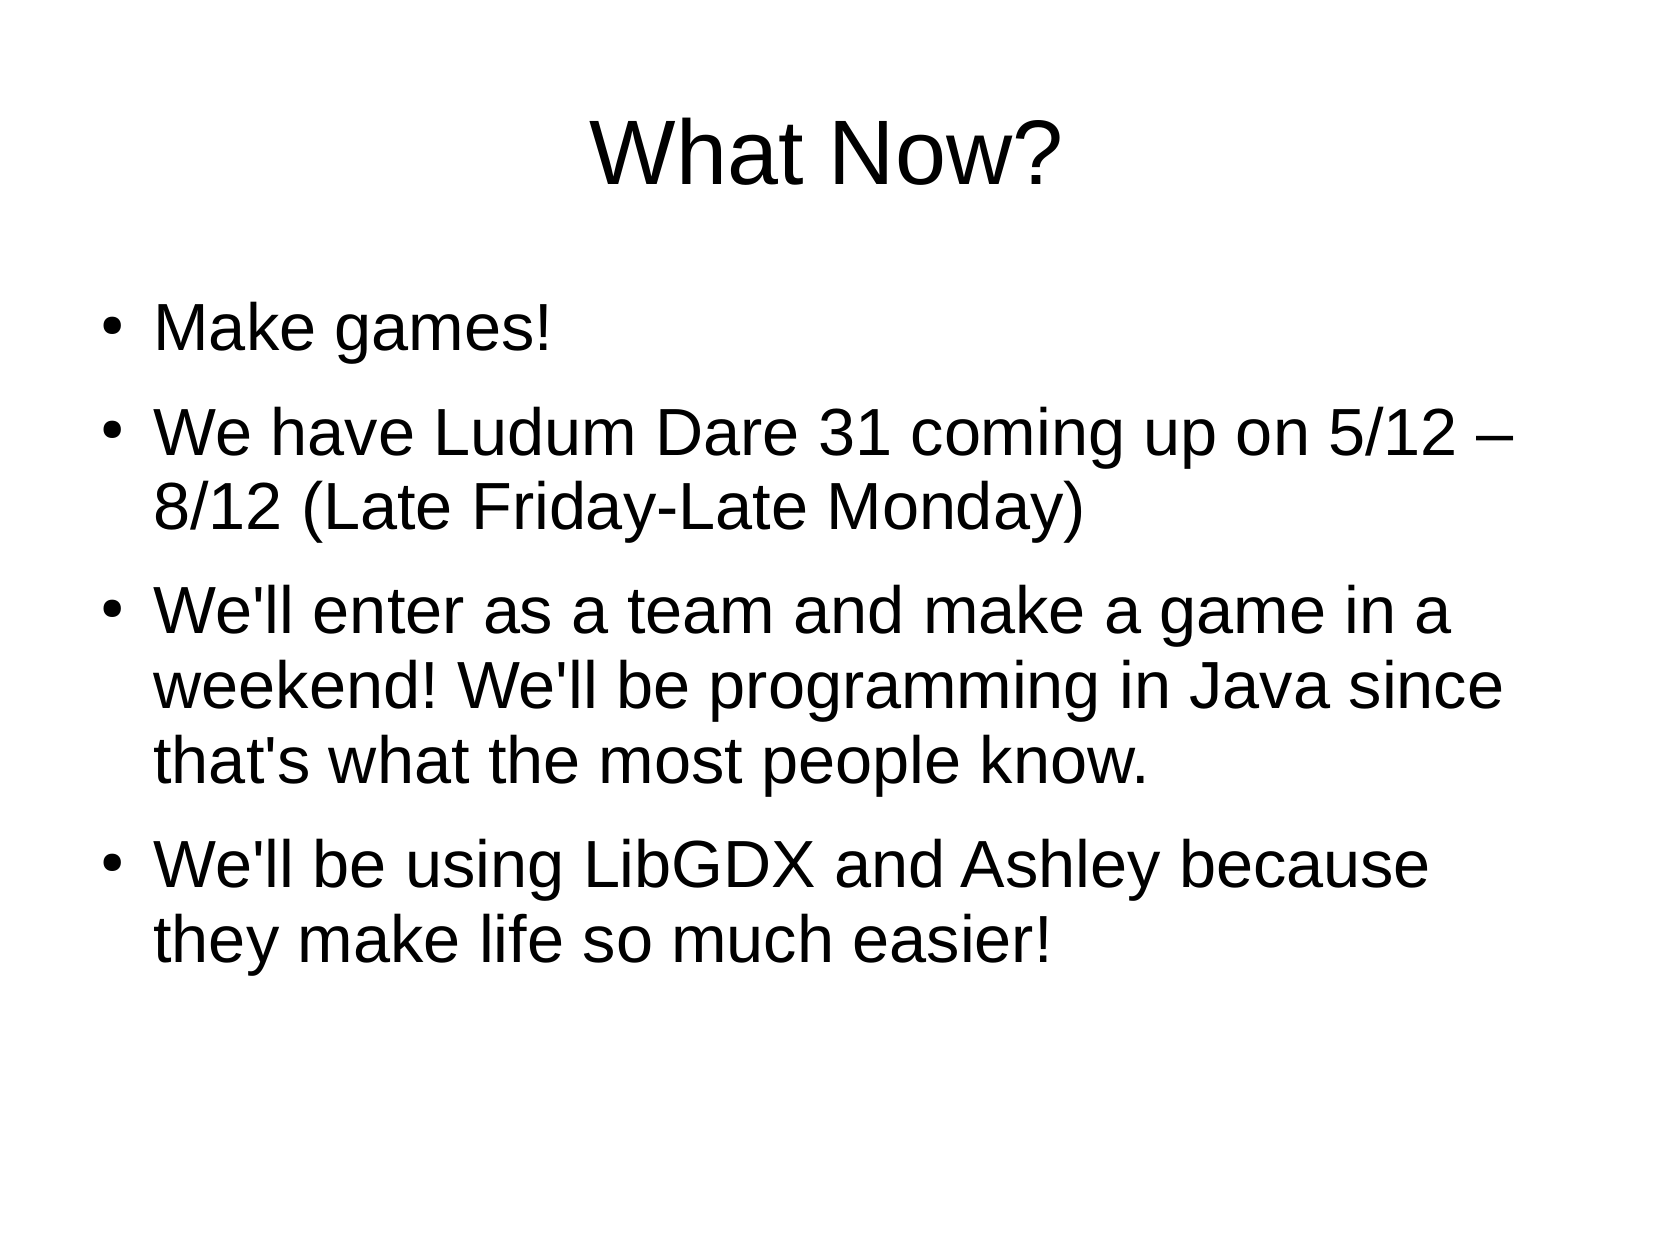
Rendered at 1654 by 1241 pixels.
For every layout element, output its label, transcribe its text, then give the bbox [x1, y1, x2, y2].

title What Now? [82, 49, 1571, 257]
list Make games! We have Ludum Dare 31 coming up on 5/12 – 8/12 (Late Friday-Late Monday) We'll enter as a team and make a game in a weekend! We'll be programming in Java since that's what the most people know. We'll be using LibGDX and Ashley because they make life so much easier! [82, 290, 1571, 1010]
